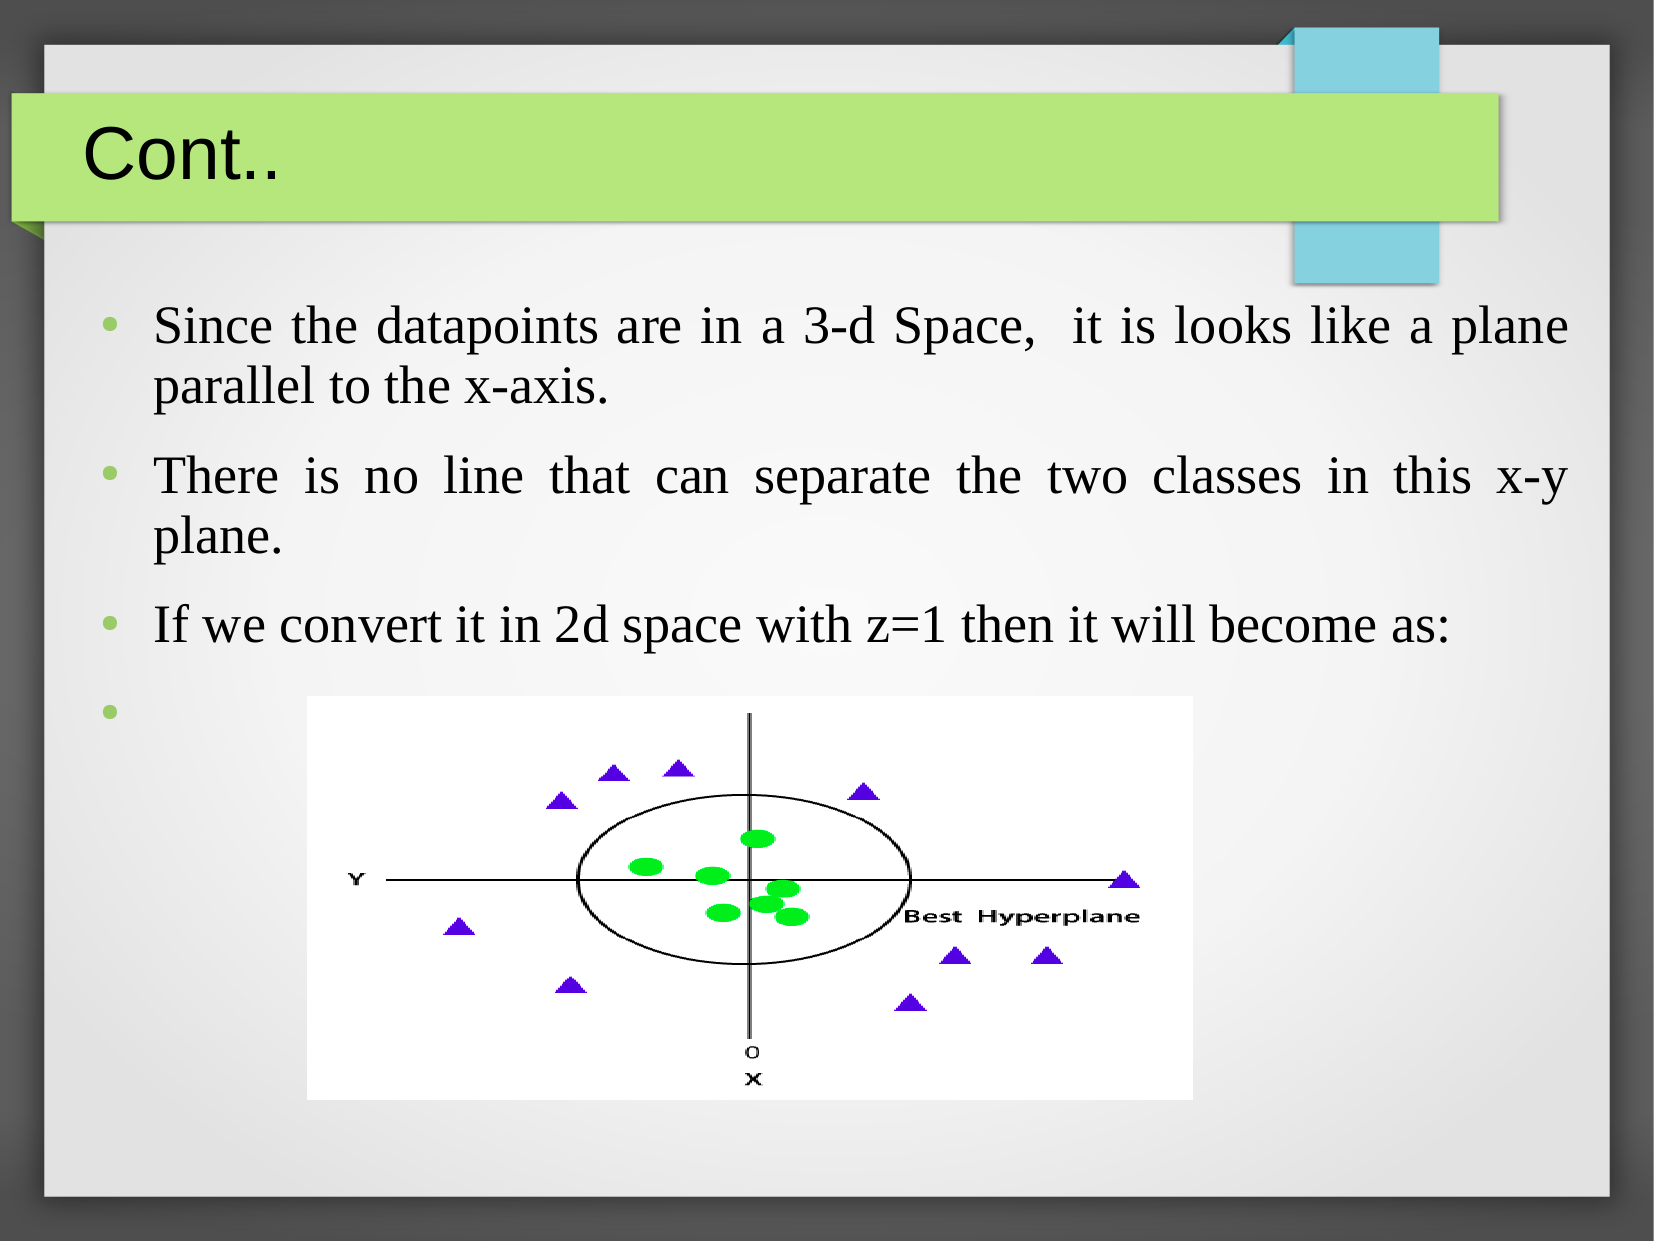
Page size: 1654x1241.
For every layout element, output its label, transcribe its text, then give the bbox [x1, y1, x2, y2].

list Since the datapoints are in a 3-d Space, it is looks like a plane parallel to the x-axis. There is no line that can separate the two classes in this x-y plane. If we convert it in 2d space with z=1 then it will become as: [82, 295, 1571, 1146]
title Cont.. [82, 94, 1264, 213]
picture [0, 0, 1654, 1241]
